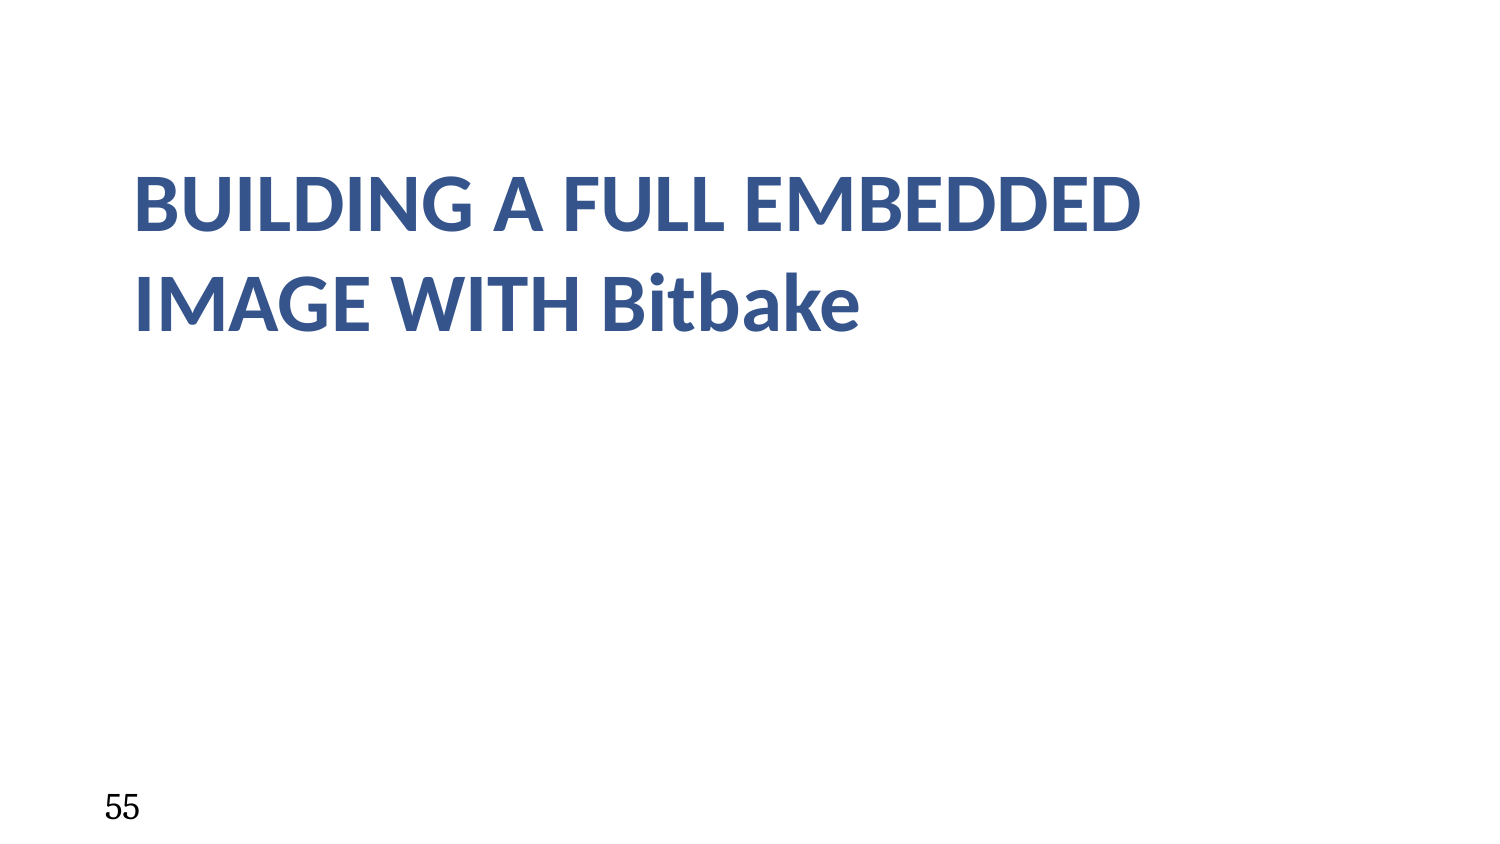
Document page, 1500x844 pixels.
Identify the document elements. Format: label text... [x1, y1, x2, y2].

text_box BUILDING A FULL EMBEDDED IMAGE WITH Bitbake [118, 140, 1394, 309]
text_box <number> [0, 782, 156, 827]
